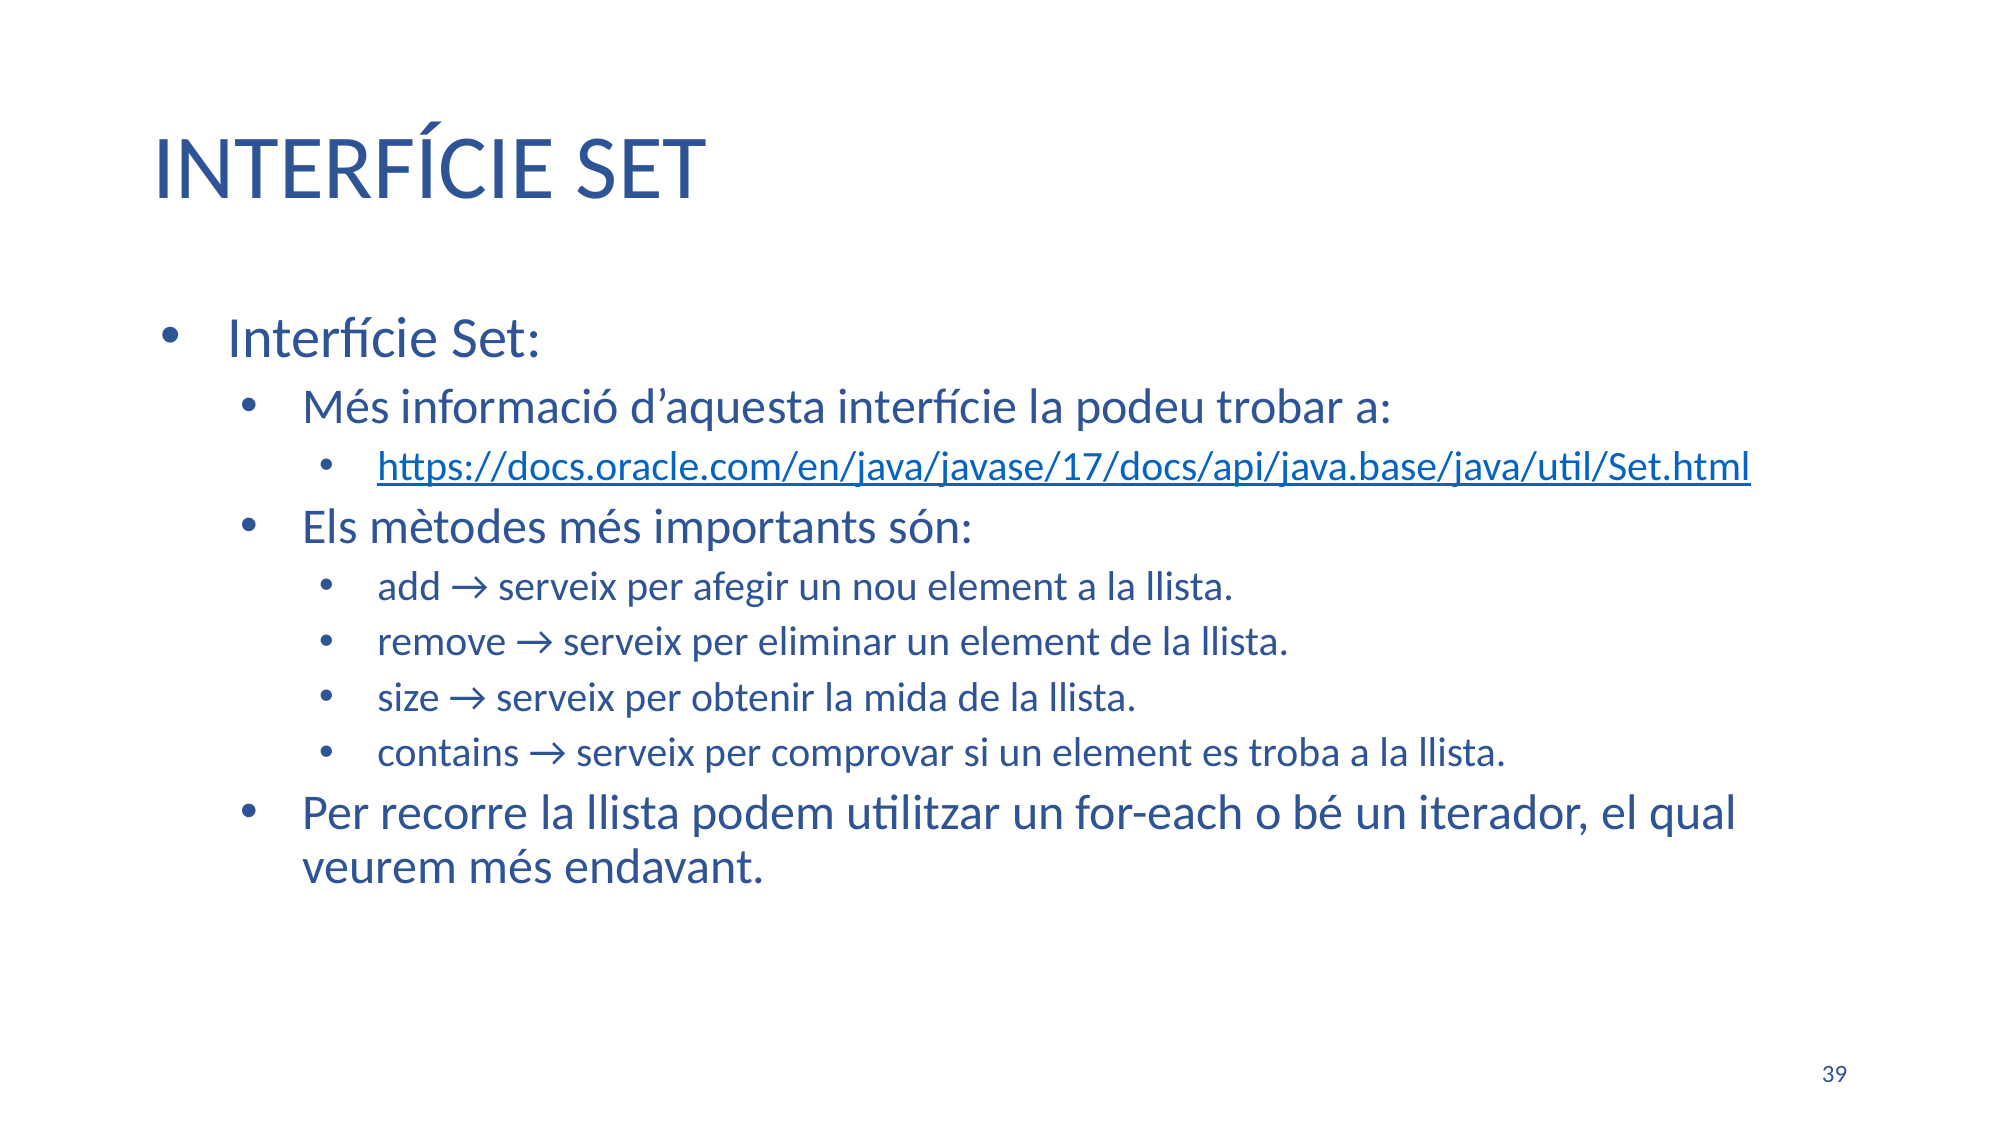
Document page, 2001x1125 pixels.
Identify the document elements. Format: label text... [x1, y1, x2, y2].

title INTERFÍCIE SET [137, 59, 1863, 278]
slide_number <number> [1412, 1042, 1863, 1103]
list Interfície Set: Més informació d’aquesta interfície la podeu trobar a: https://docs.oracle.com/en/java/javase/17/docs/api/java.base/java/util/Set.html Els mètodes més importants són: add → serveix per afegir un nou element a la llista. remove → serveix per eliminar un element de la llista. size → serveix per obtenir la mida de la llista. contains → serveix per comprovar si un element es troba a la llista. Per recorre la llista podem utilitzar un for-each o bé un iterador, el qual veurem més endavant. [137, 299, 1863, 1014]
